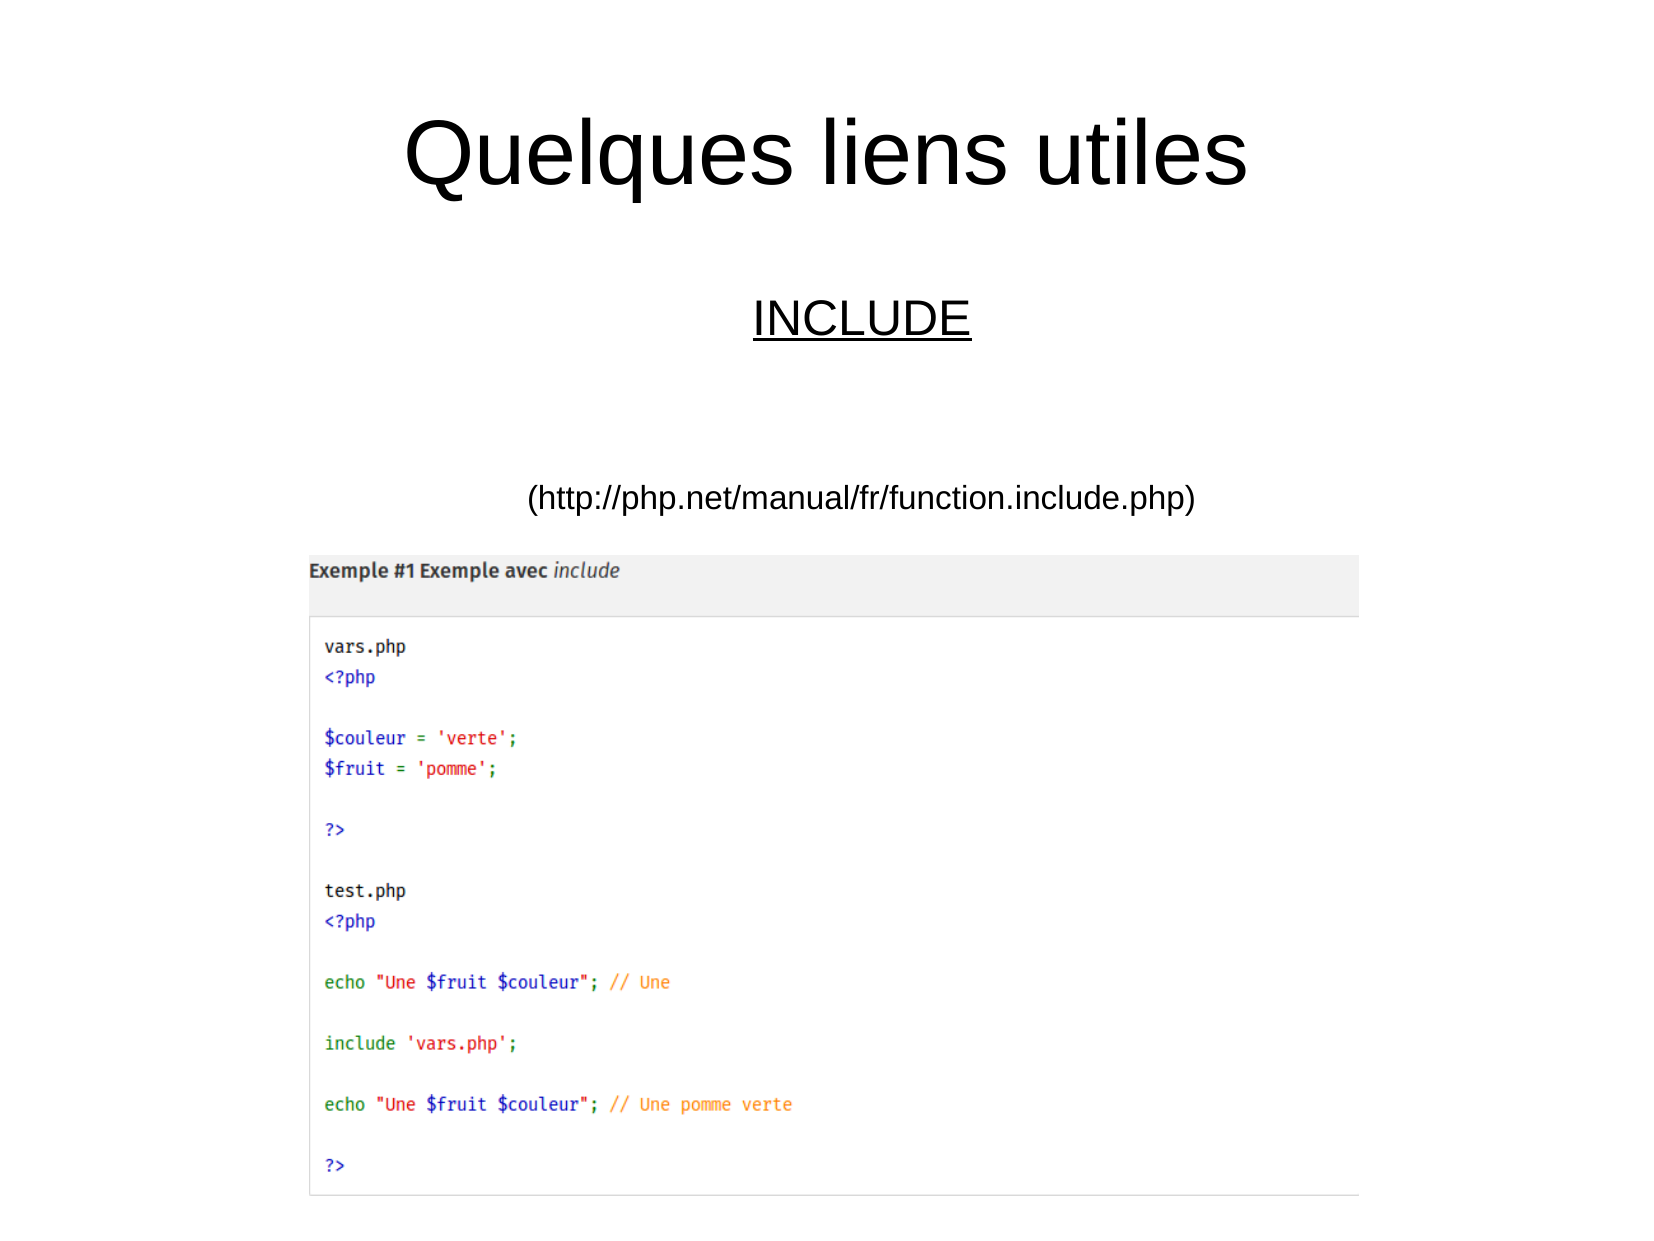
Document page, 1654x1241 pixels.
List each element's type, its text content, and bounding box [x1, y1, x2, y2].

list INCLUDE (http://php.net/manual/fr/function.include.php) [82, 290, 1571, 1010]
picture [309, 555, 1359, 1196]
title Quelques liens utiles [82, 49, 1571, 257]
